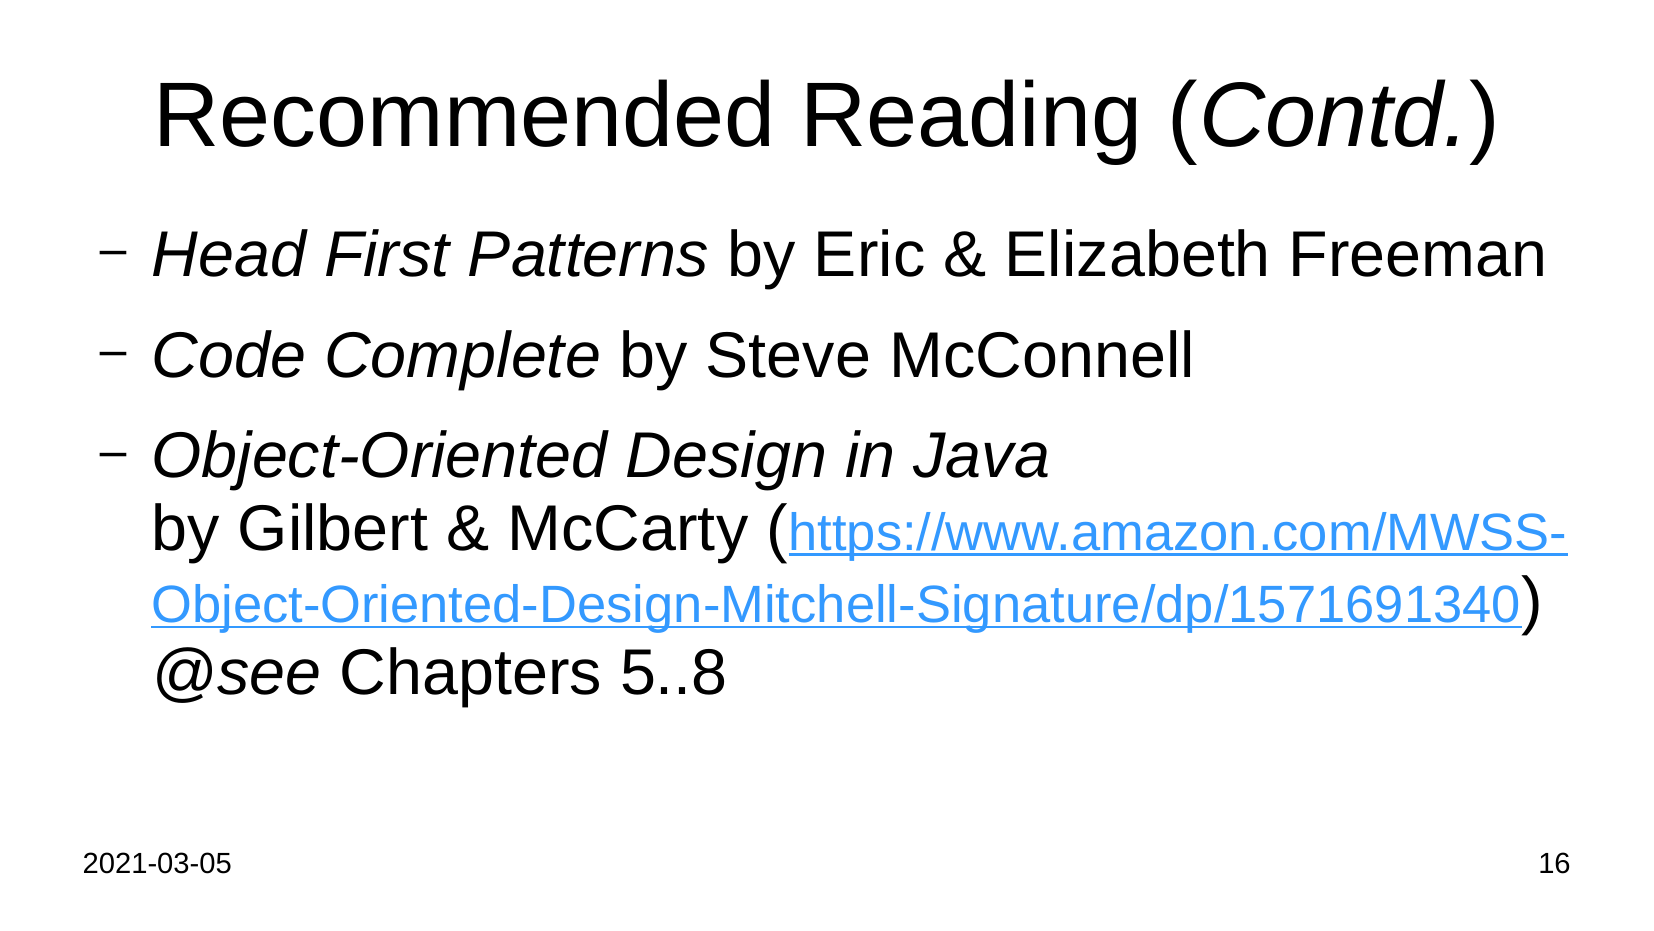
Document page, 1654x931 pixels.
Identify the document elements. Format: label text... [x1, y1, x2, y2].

list [82, 217, 1571, 758]
title Recommended Reading (Contd.) [82, 37, 1571, 193]
